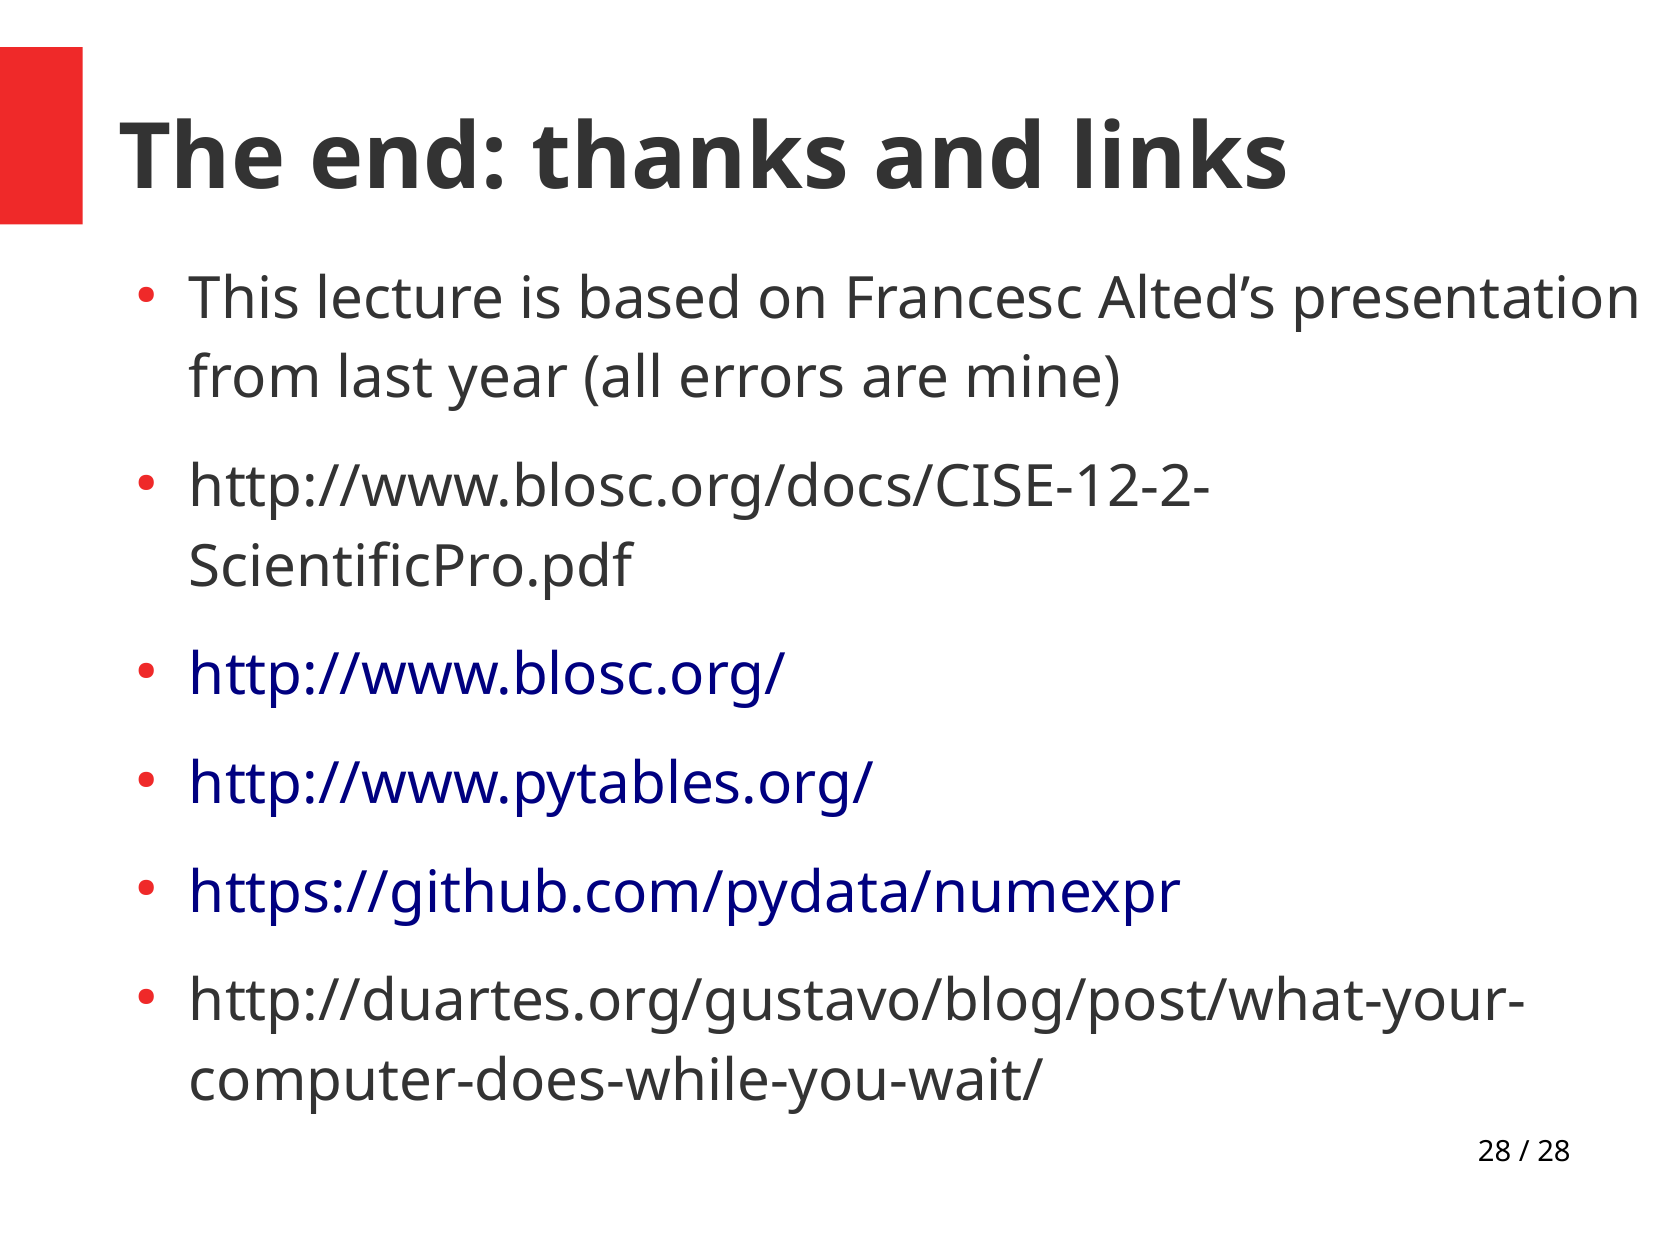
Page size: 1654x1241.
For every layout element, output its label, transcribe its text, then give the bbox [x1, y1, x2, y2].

title The end: thanks and links [118, 49, 1571, 256]
list This lecture is based on Francesc Alted’s presentation from last year (all errors are mine) http://www.blosc.org/docs/CISE-12-2-ScientificPro.pdf http://www.blosc.org/ http://www.pytables.org/ https://github.com/pydata/numexpr http://duartes.org/gustavo/blog/post/what-your-computer-does-while-you-wait/ [118, 256, 1654, 1074]
